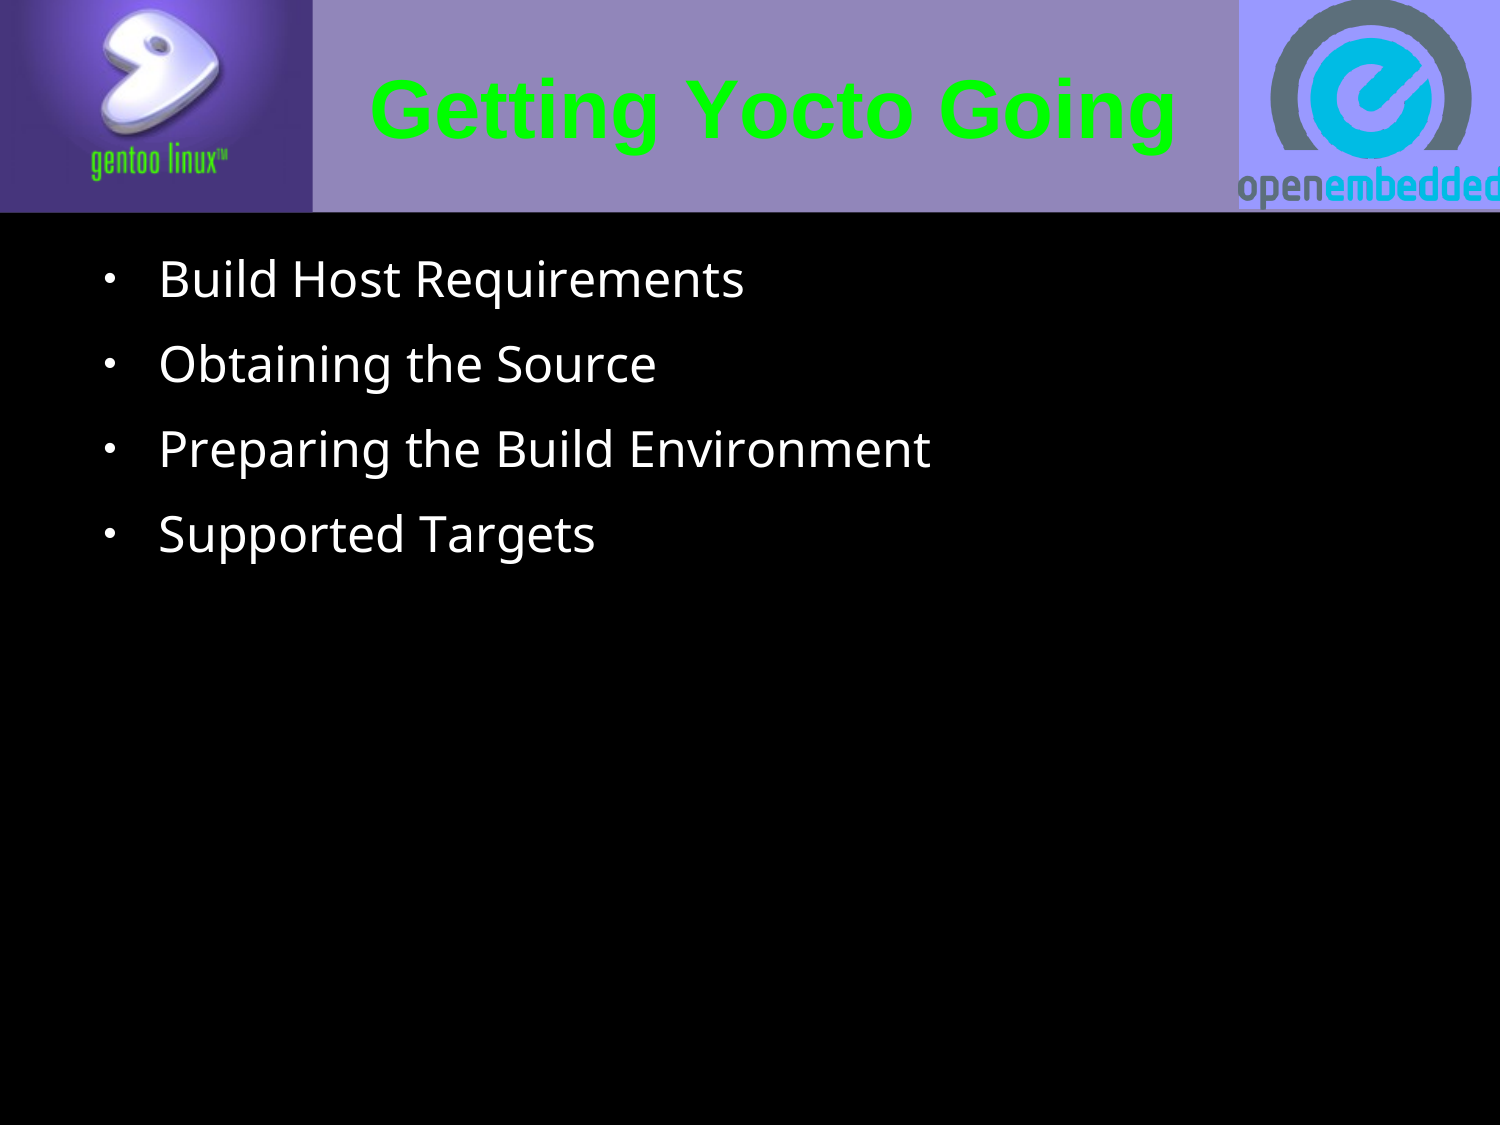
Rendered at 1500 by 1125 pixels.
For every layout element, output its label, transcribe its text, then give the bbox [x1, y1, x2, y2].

list Build Host Requirements Obtaining the Source Preparing the Build Environment Supported Targets [46, 244, 1467, 897]
picture [0, 0, 302, 184]
title Getting Yocto Going [319, 12, 1230, 201]
picture [1238, 0, 1500, 210]
